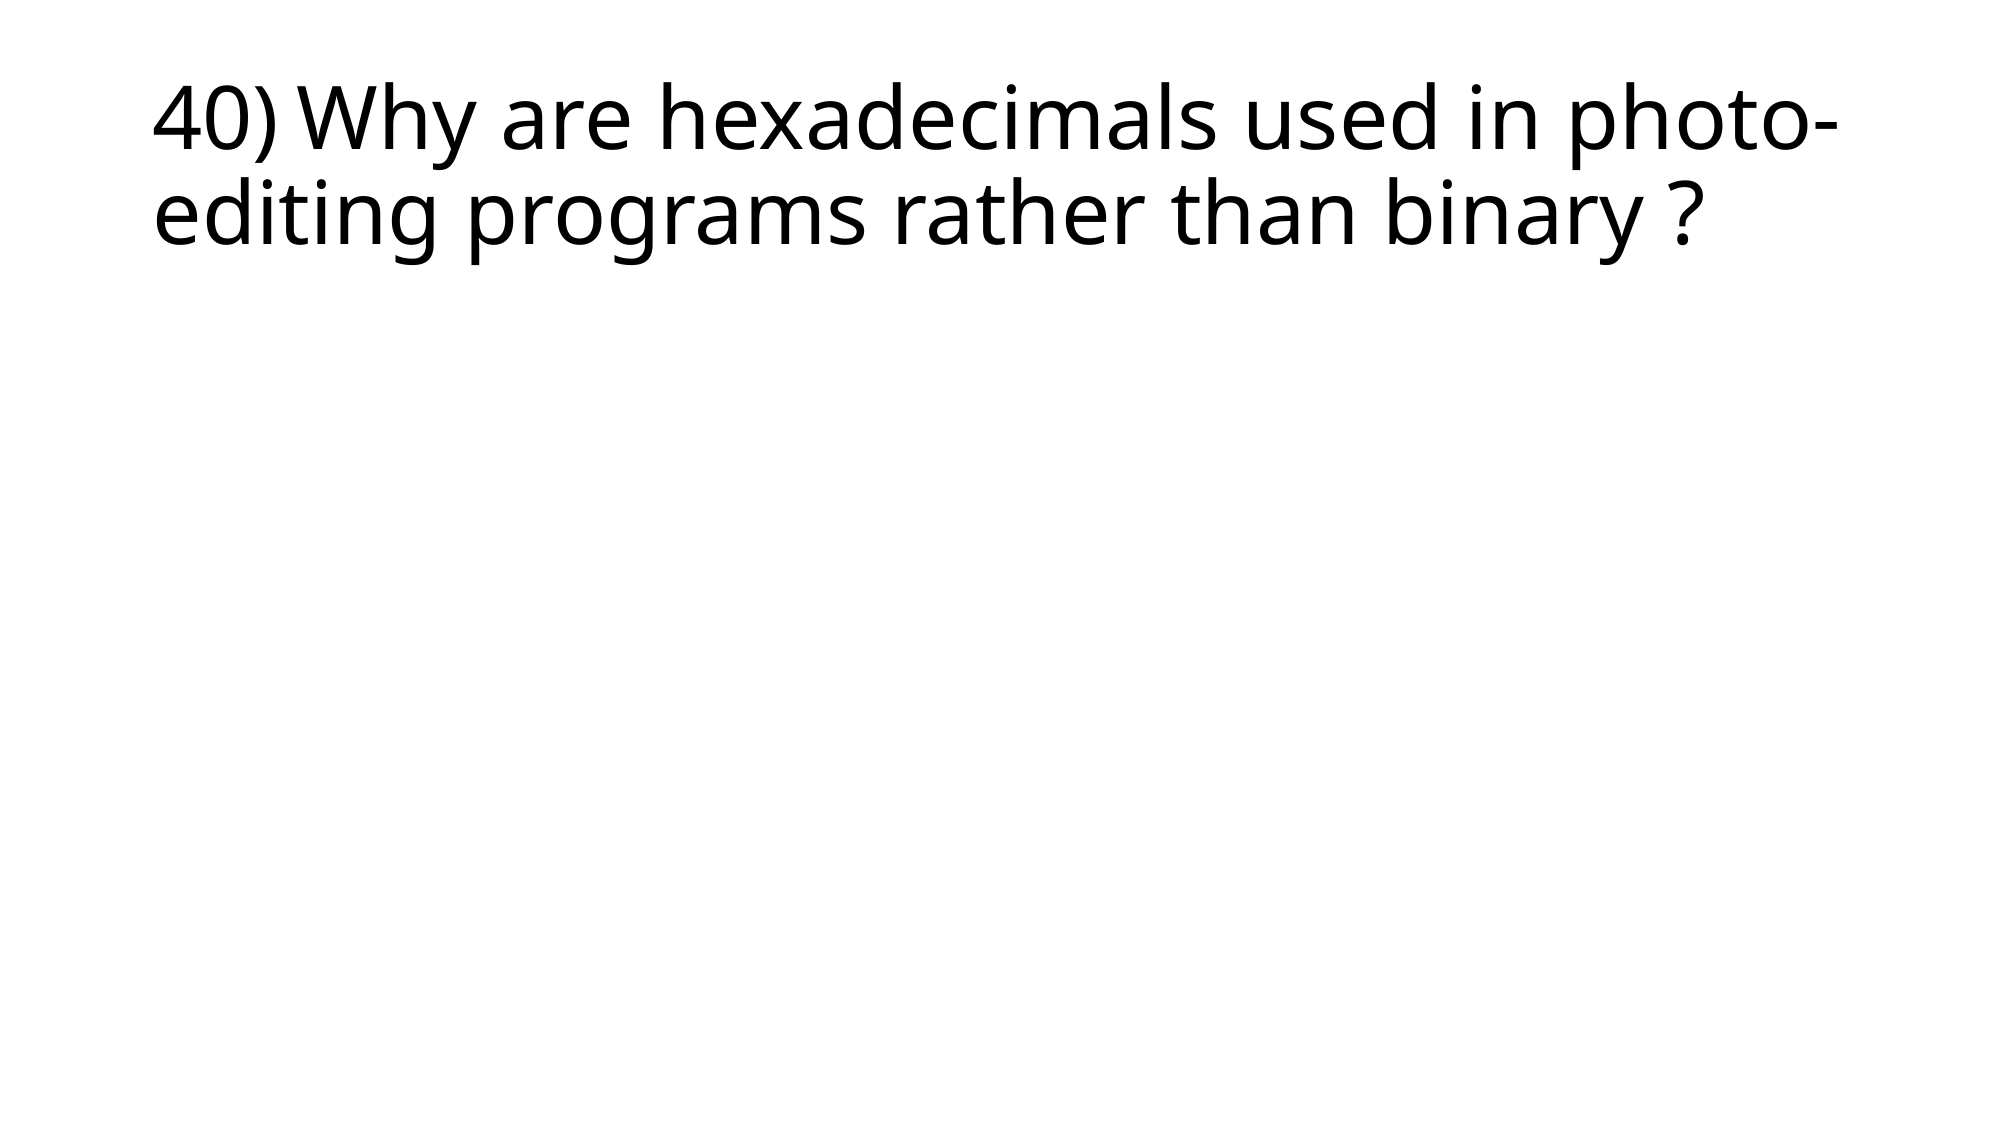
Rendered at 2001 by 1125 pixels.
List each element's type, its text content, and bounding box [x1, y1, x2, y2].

title 40) Why are hexadecimals used in photo-editing programs rather than binary ? [137, 59, 1863, 278]
